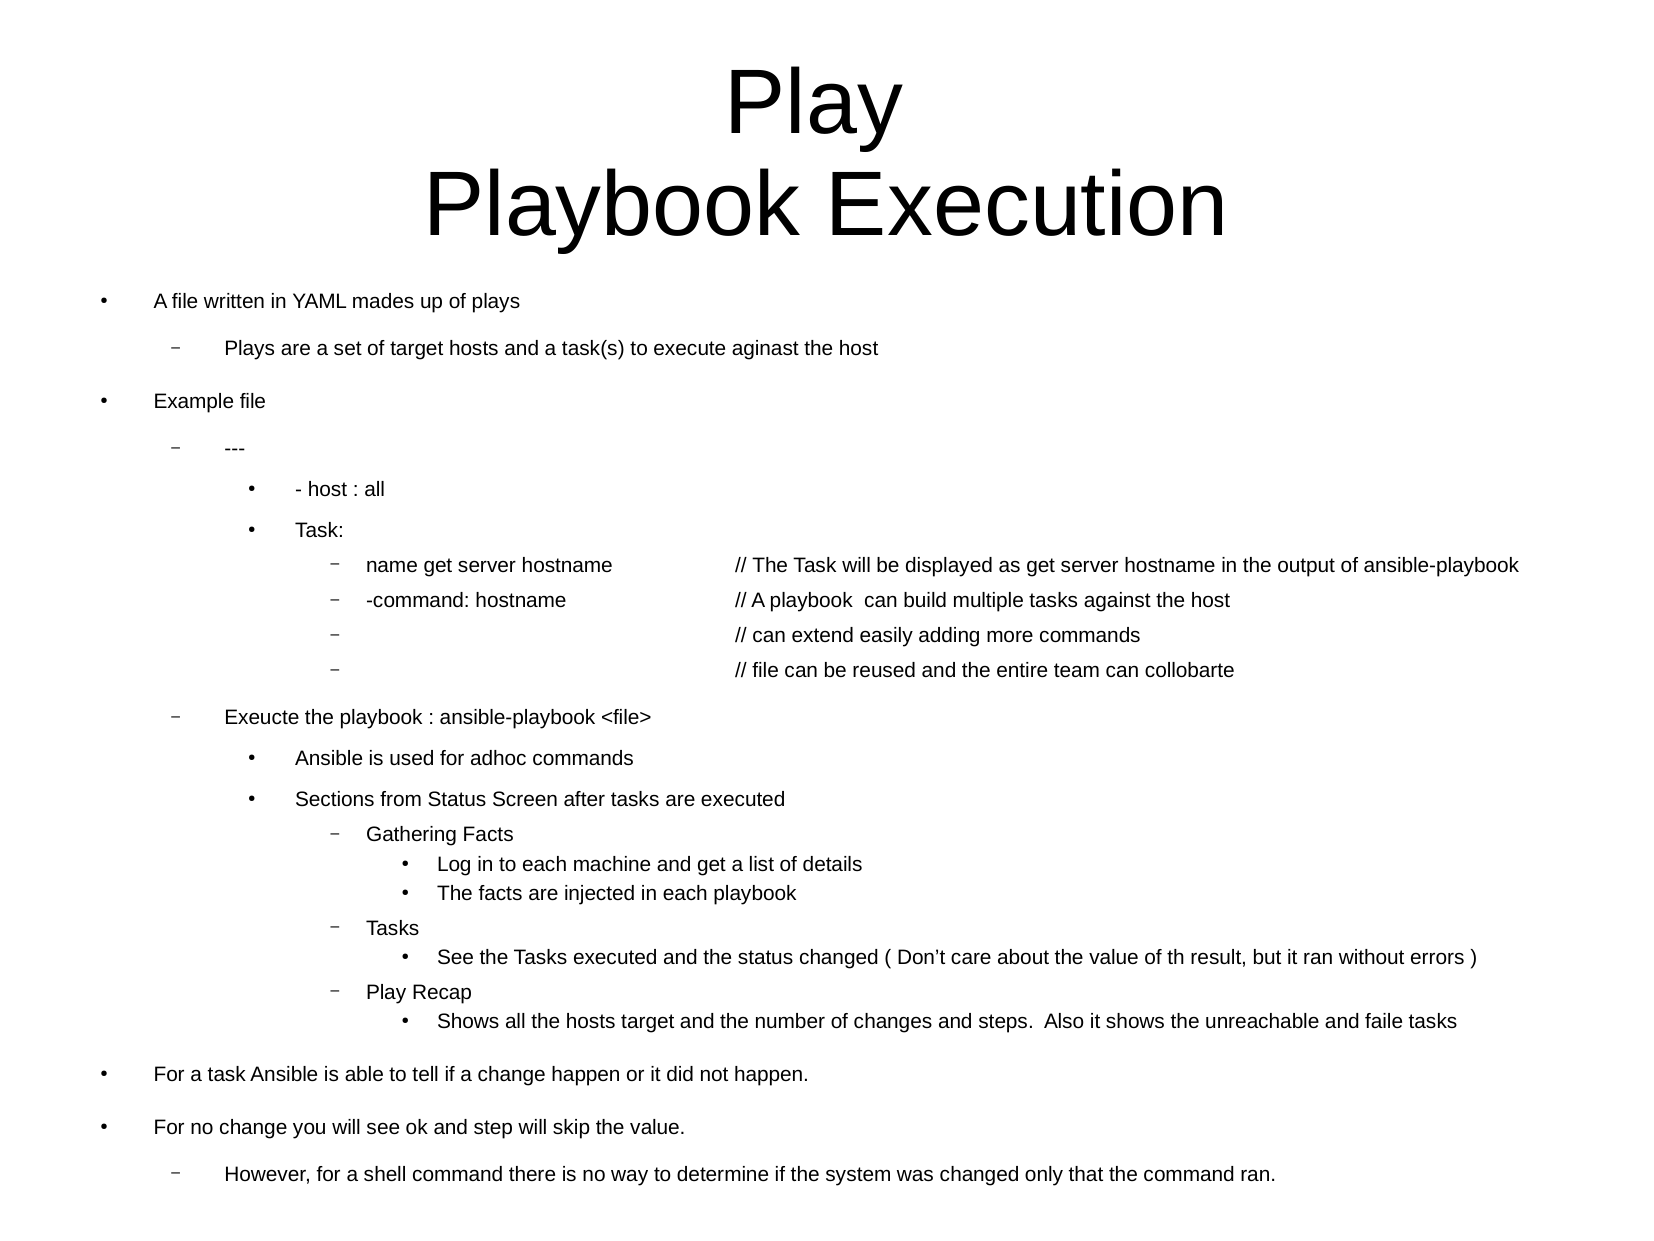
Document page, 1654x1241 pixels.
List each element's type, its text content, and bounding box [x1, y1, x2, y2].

title Play Playbook Execution [82, 49, 1571, 257]
list A file written in YAML mades up of plays Plays are a set of target hosts and a task(s) to execute aginast the host Example file --- - host : all Task: name get server hostname // The Task will be displayed as get server hostname in the output of ansible-playbook -command: hostname // A playbook can build multiple tasks against the host // can extend easily adding more commands // file can be reused and the entire team can collobarte Exeucte the playbook : ansible-playbook <file> Ansible is used for adhoc commands Sections from Status Screen after tasks are executed Gathering Facts Log in to each machine and get a list of details The facts are injected in each playbook Tasks See the Tasks executed and the status changed ( Don’t care about the value of th result, but it ran without errors ) Play Recap Shows all the hosts target and the number of changes and steps. Also it shows the unreachable and faile tasks For a task Ansible is able to tell if a change happen or it did not happen. For no change you will see ok and step will skip the value. However, for a shell command there is no way to determine if the system was changed only that the command ran. [82, 290, 1560, 1205]
